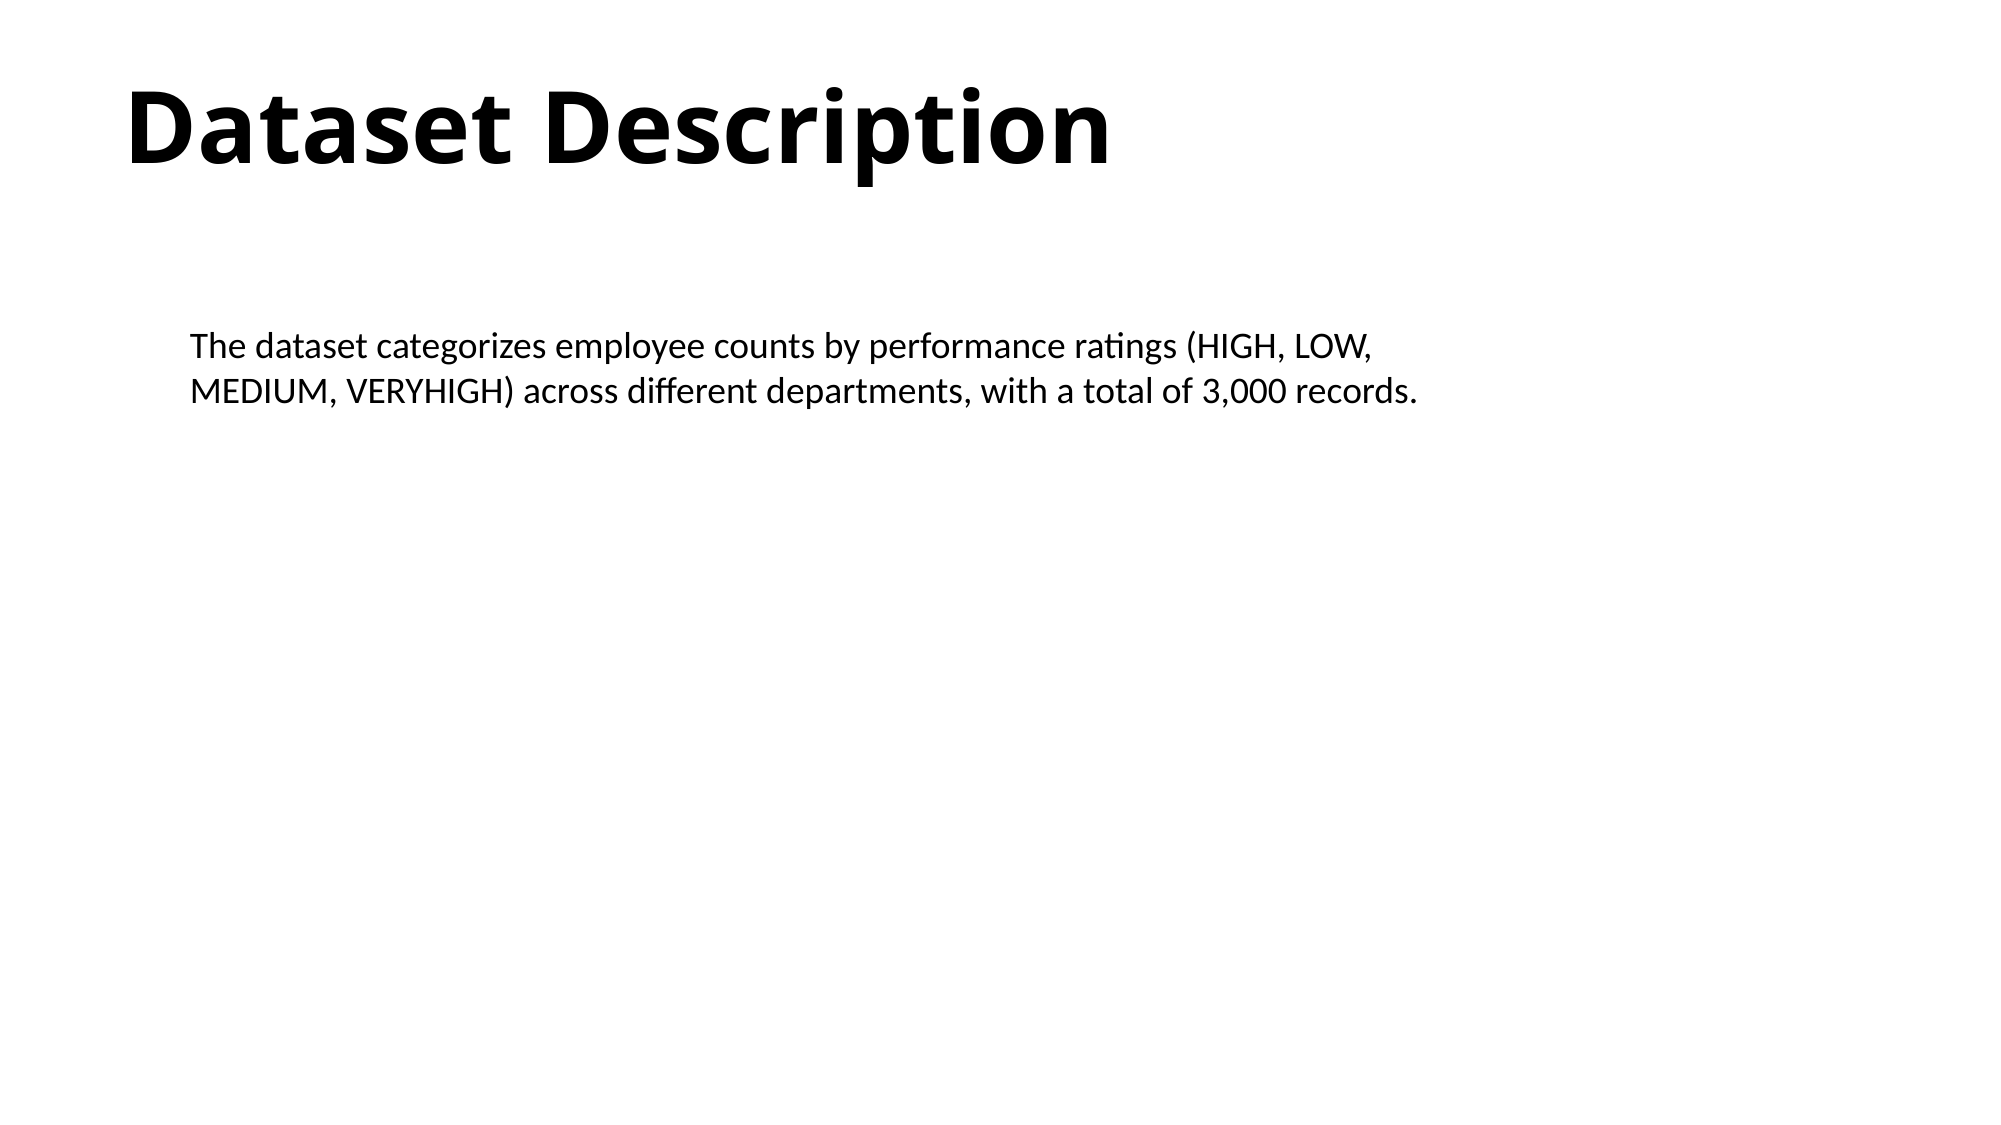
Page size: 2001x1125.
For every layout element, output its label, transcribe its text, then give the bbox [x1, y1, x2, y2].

title Dataset Description [123, 63, 1877, 188]
text_box The dataset categorizes employee counts by performance ratings (HIGH, LOW, MEDIUM, VERYHIGH) across different departments, with a total of 3,000 records. [175, 313, 1435, 463]
